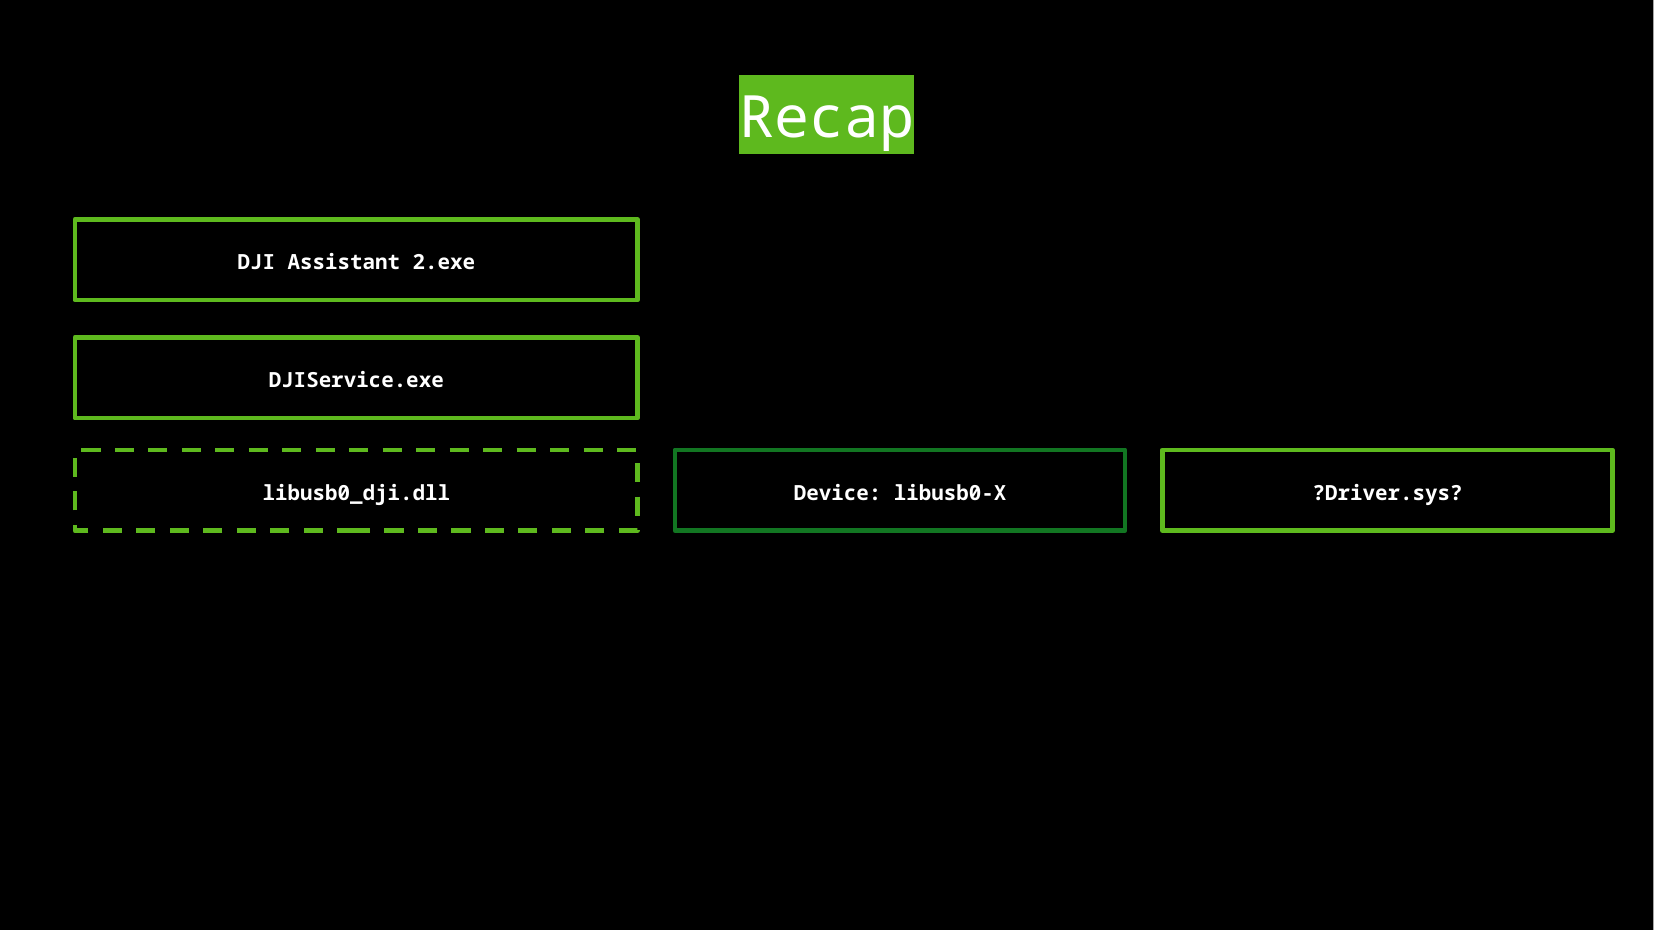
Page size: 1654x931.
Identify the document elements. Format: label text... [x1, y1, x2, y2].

text_box Device: libusb0-X [675, 449, 1126, 531]
text_box ?Driver.sys? [1162, 449, 1613, 531]
title Recap [82, 37, 1571, 193]
text_box DJI Assistant 2.exe [74, 219, 638, 300]
text_box libusb0_dji.dll [74, 449, 638, 531]
text_box DJIService.exe [74, 337, 638, 419]
